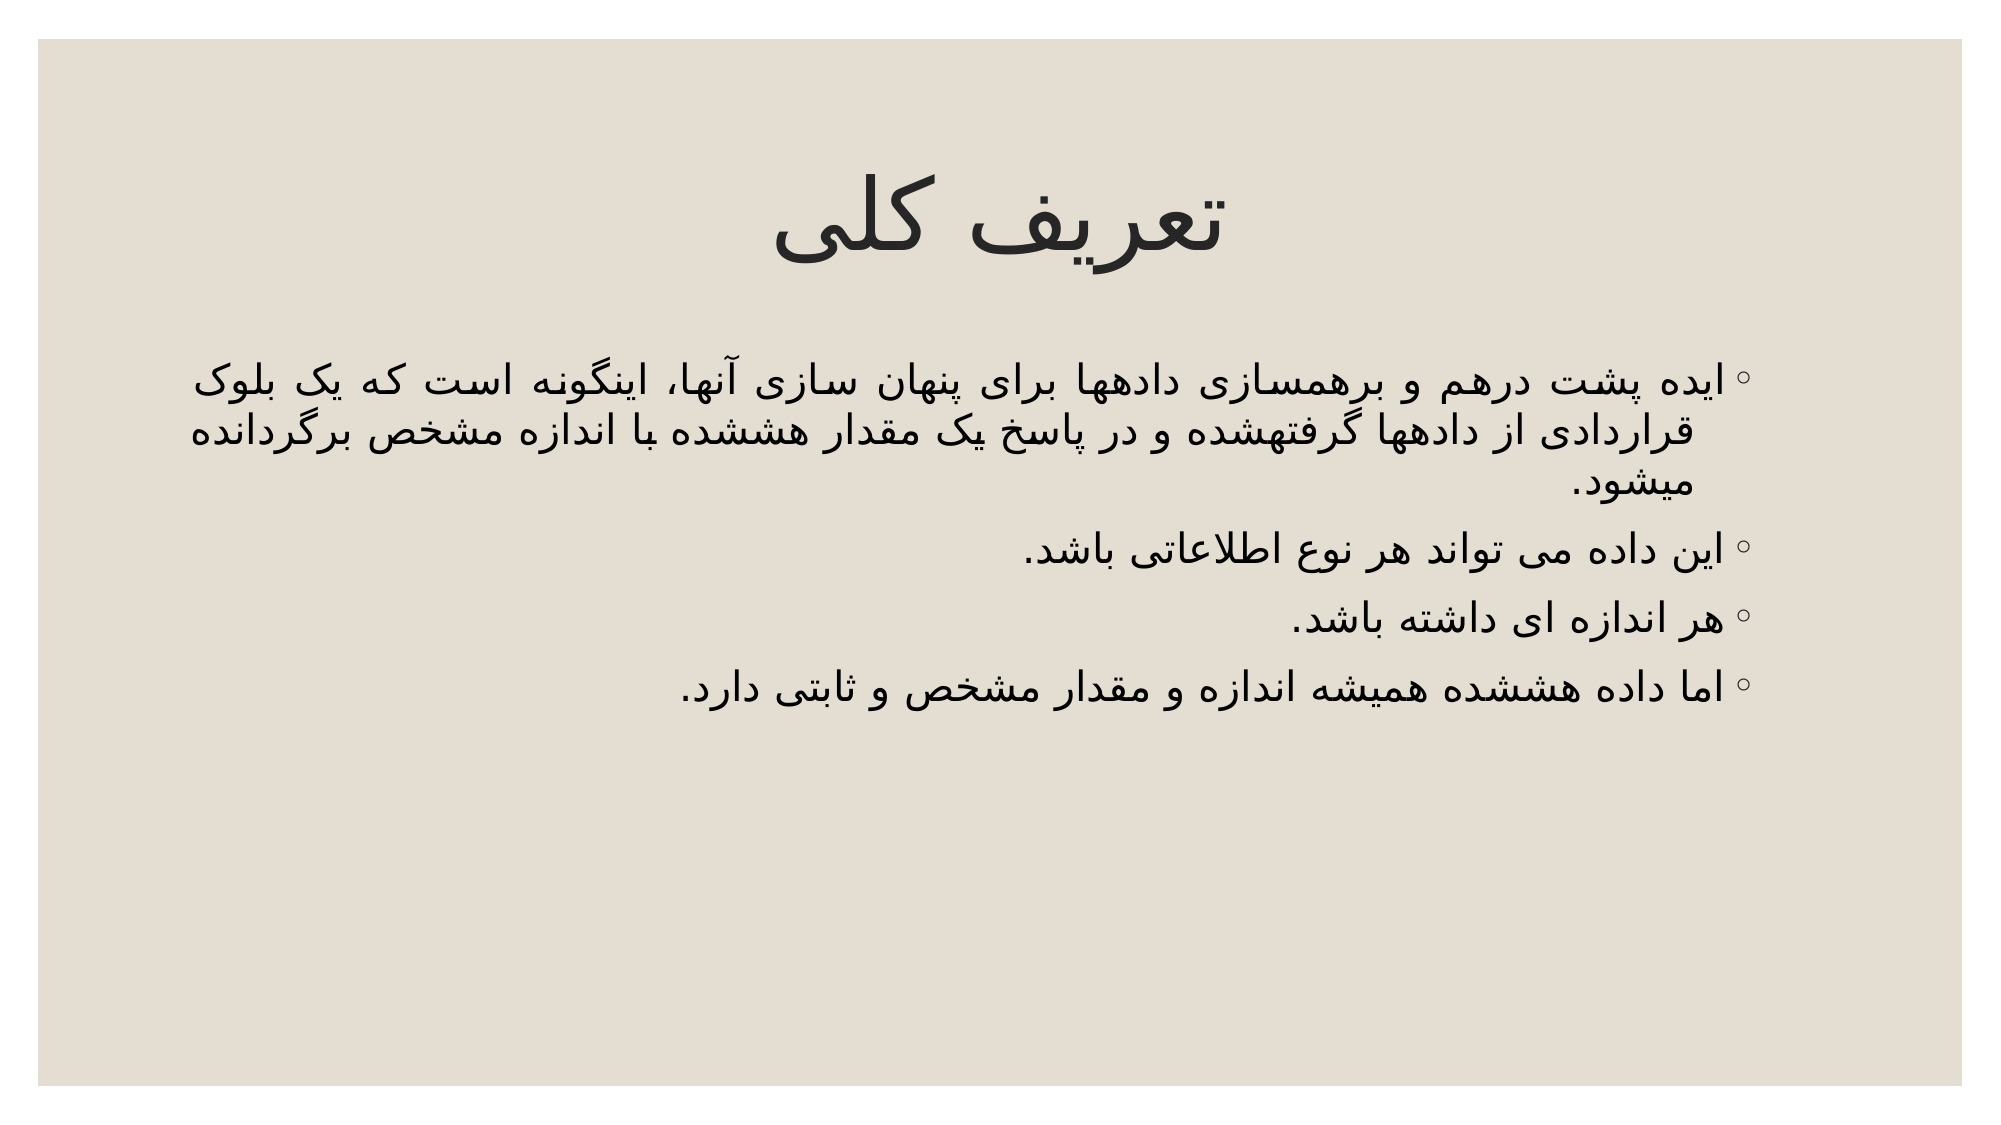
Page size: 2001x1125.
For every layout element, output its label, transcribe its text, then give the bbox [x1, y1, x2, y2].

list ایده پشت درهم و برهم‏سازی داده‏ها برای پنهان سازی آن‏ها، این‏گونه است که یک بلوک قراردادی از داده‏ها گرفته‏شده و در پاسخ یک مقدار هش‏شده با اندازه مشخص برگردانده می‏شود. این داده می تواند هر نوع اطلاعاتی باشد. هر اندازه ای داشته باشد. اما داده هش‏شده همیشه اندازه و مقدار مشخص و ثابتی دارد. [174, 345, 1825, 991]
title تعریف کلی [174, 105, 1825, 331]
